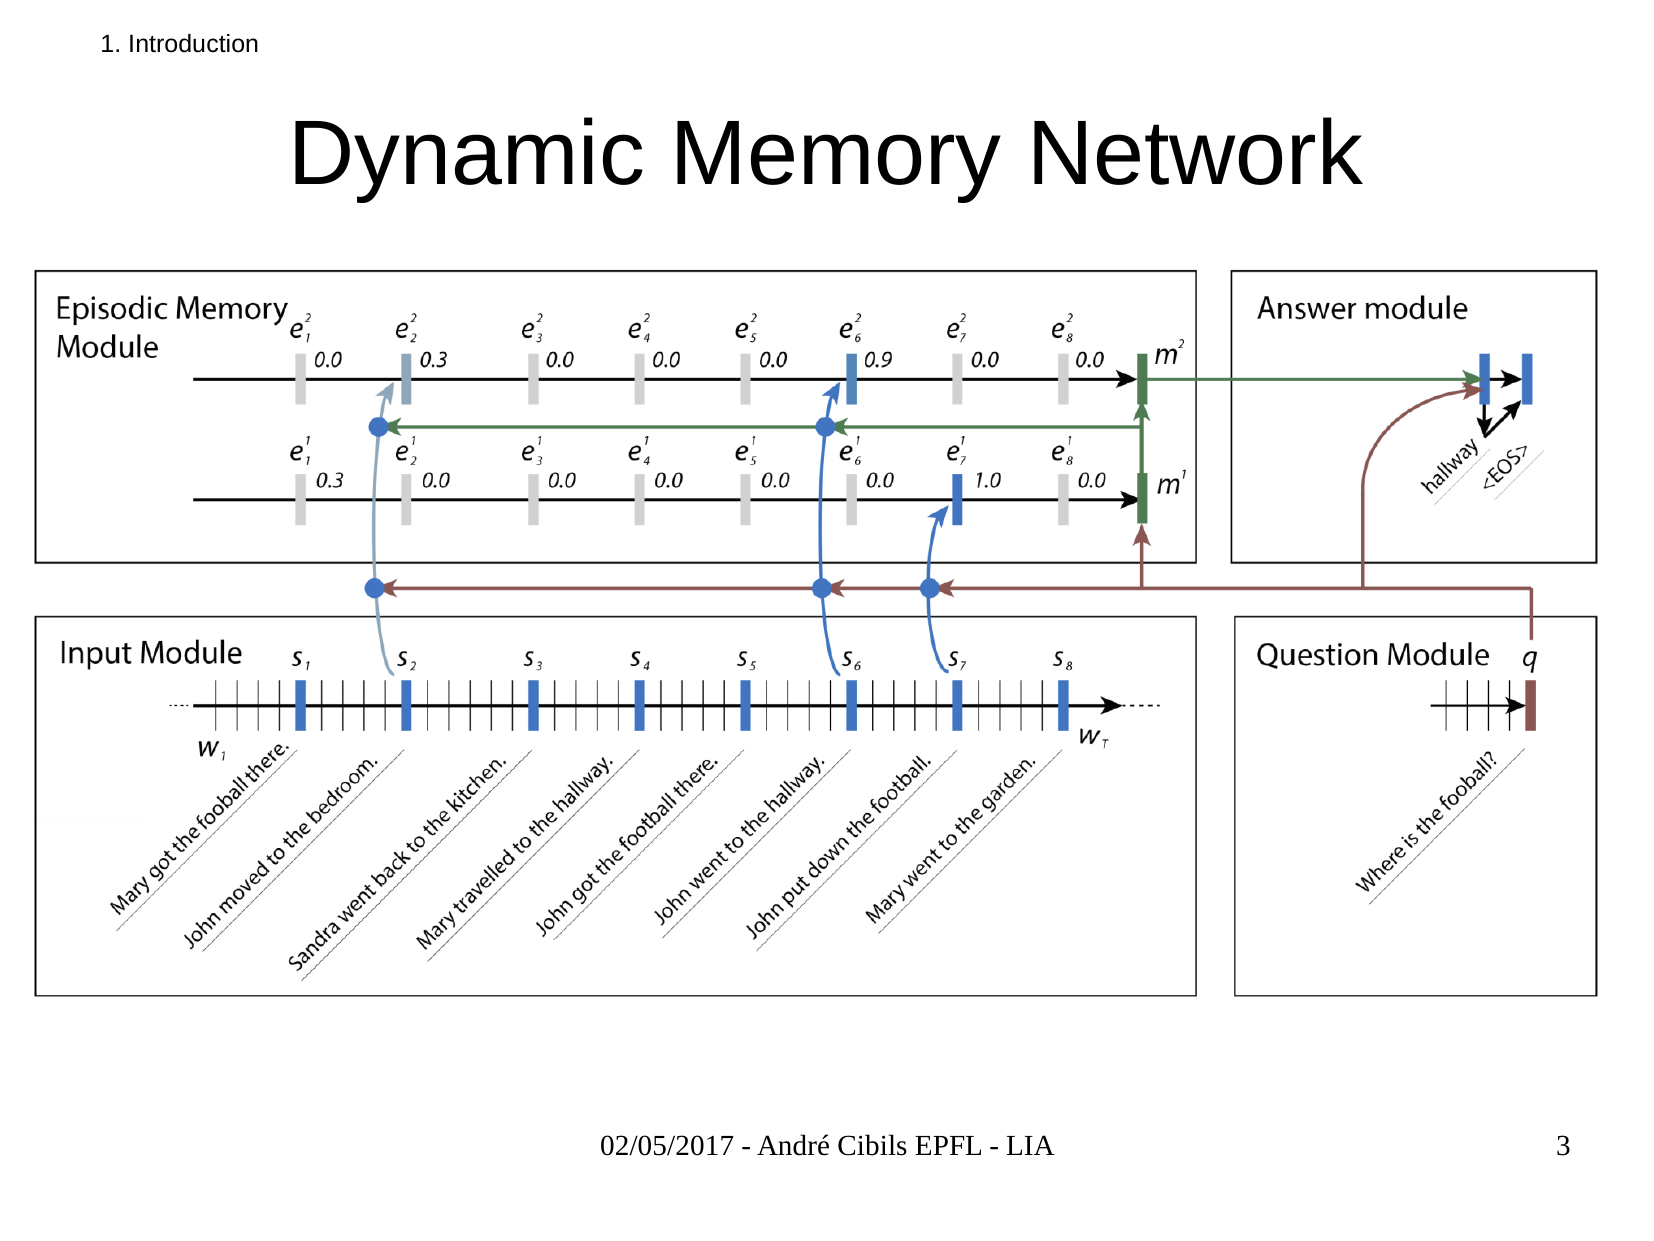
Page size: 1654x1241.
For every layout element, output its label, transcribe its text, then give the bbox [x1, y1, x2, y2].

title Dynamic Memory Network [82, 49, 1571, 257]
picture [29, 265, 1603, 1004]
list 1. Introduction [29, 29, 945, 58]
